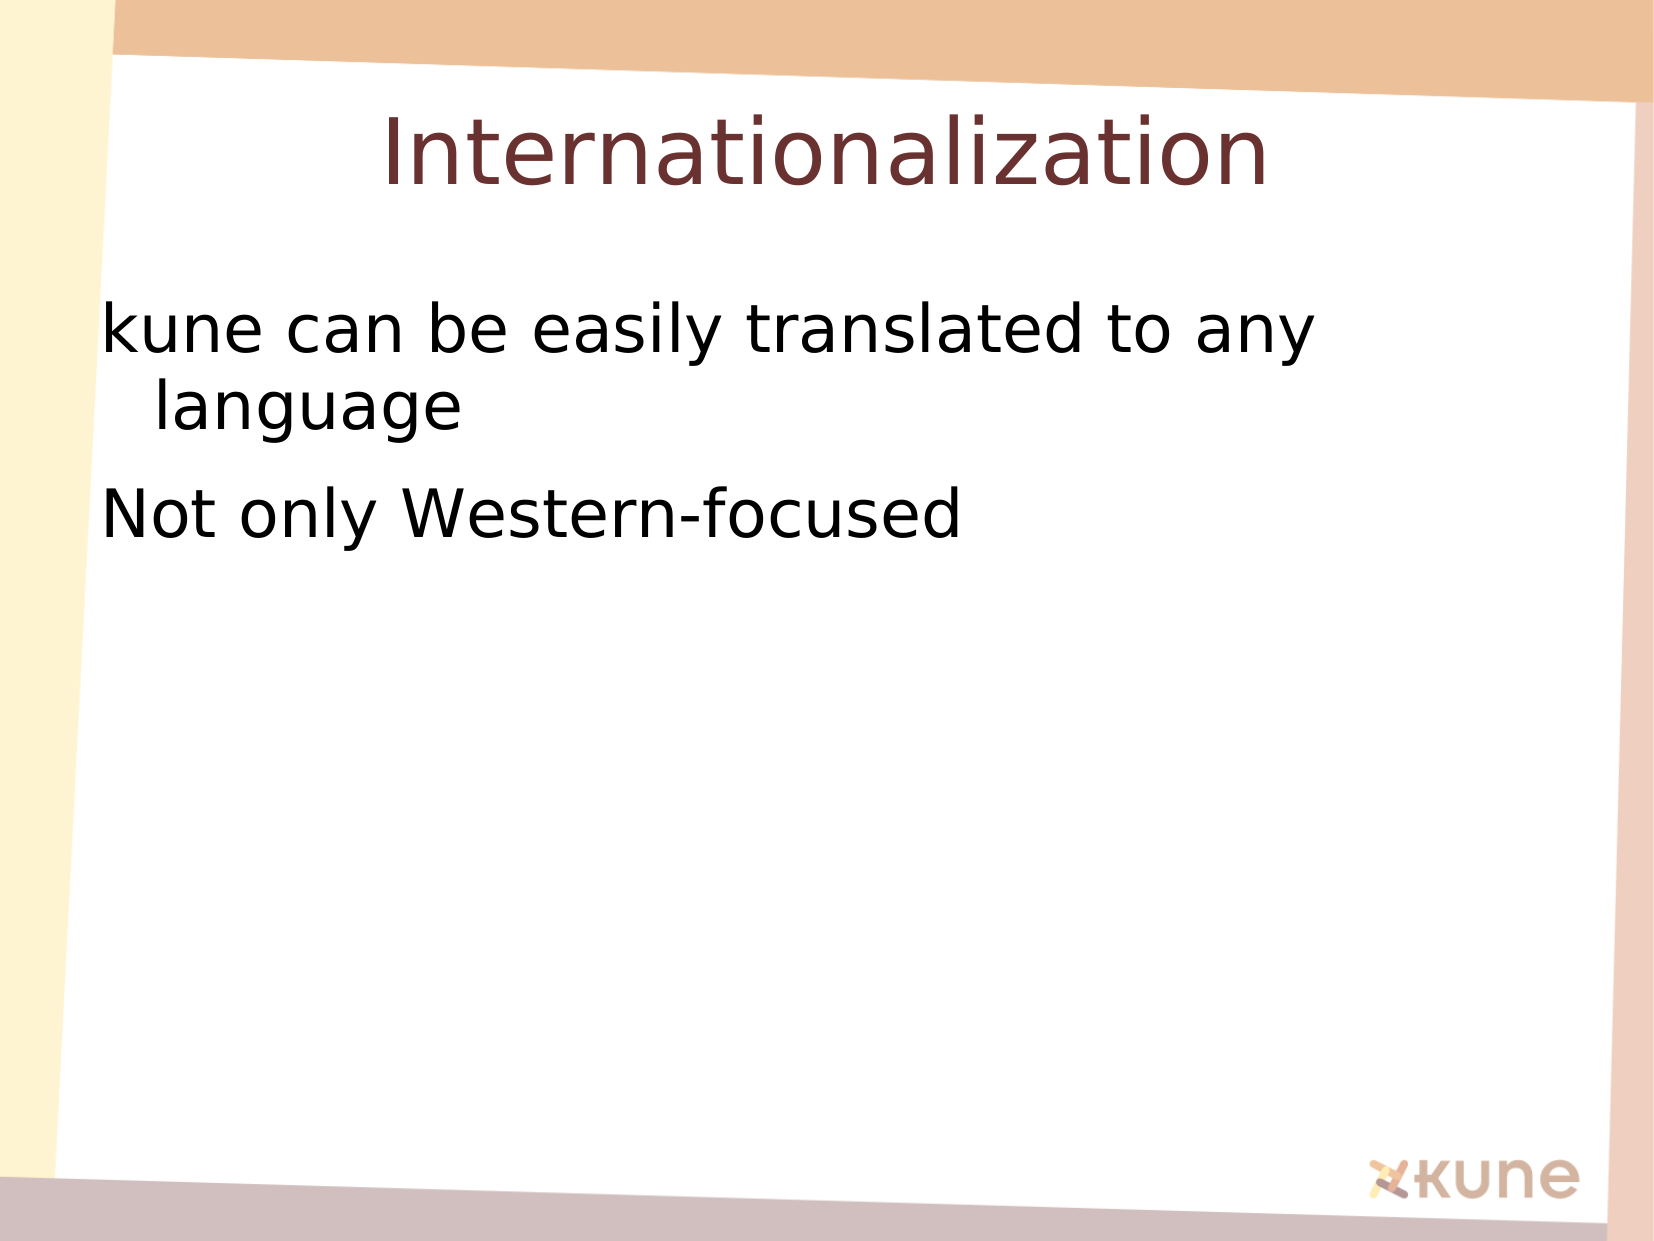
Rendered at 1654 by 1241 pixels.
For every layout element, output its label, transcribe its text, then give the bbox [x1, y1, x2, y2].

list kune can be easily translated to any language Not only Western-focused [82, 290, 1571, 1094]
title Internationalization [82, 56, 1571, 250]
picture [0, 0, 1654, 1241]
